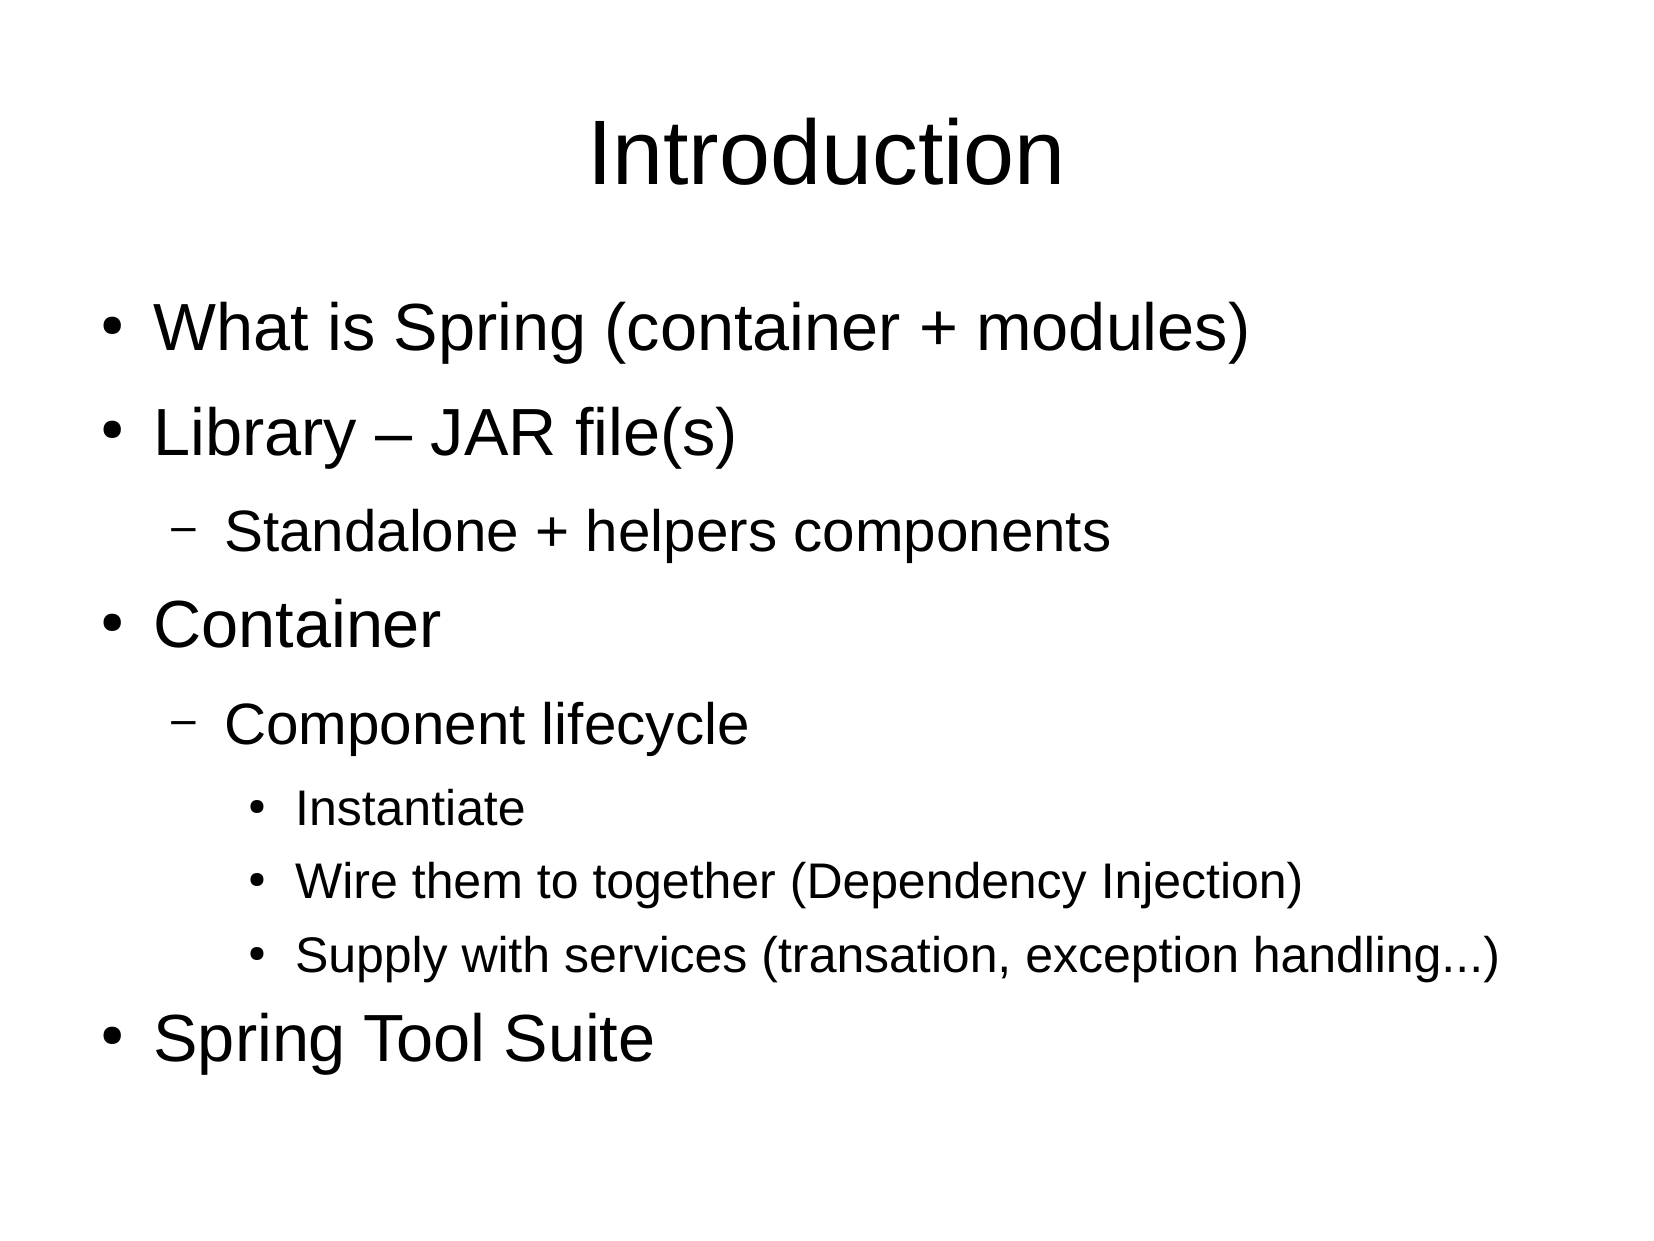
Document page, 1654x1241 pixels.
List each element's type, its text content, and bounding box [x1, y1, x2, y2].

title Introduction [82, 49, 1571, 257]
list What is Spring (container + modules) Library – JAR file(s) Standalone + helpers components Container Component lifecycle Instantiate Wire them to together (Dependency Injection) Supply with services (transation, exception handling...) Spring Tool Suite [82, 290, 1571, 1109]
